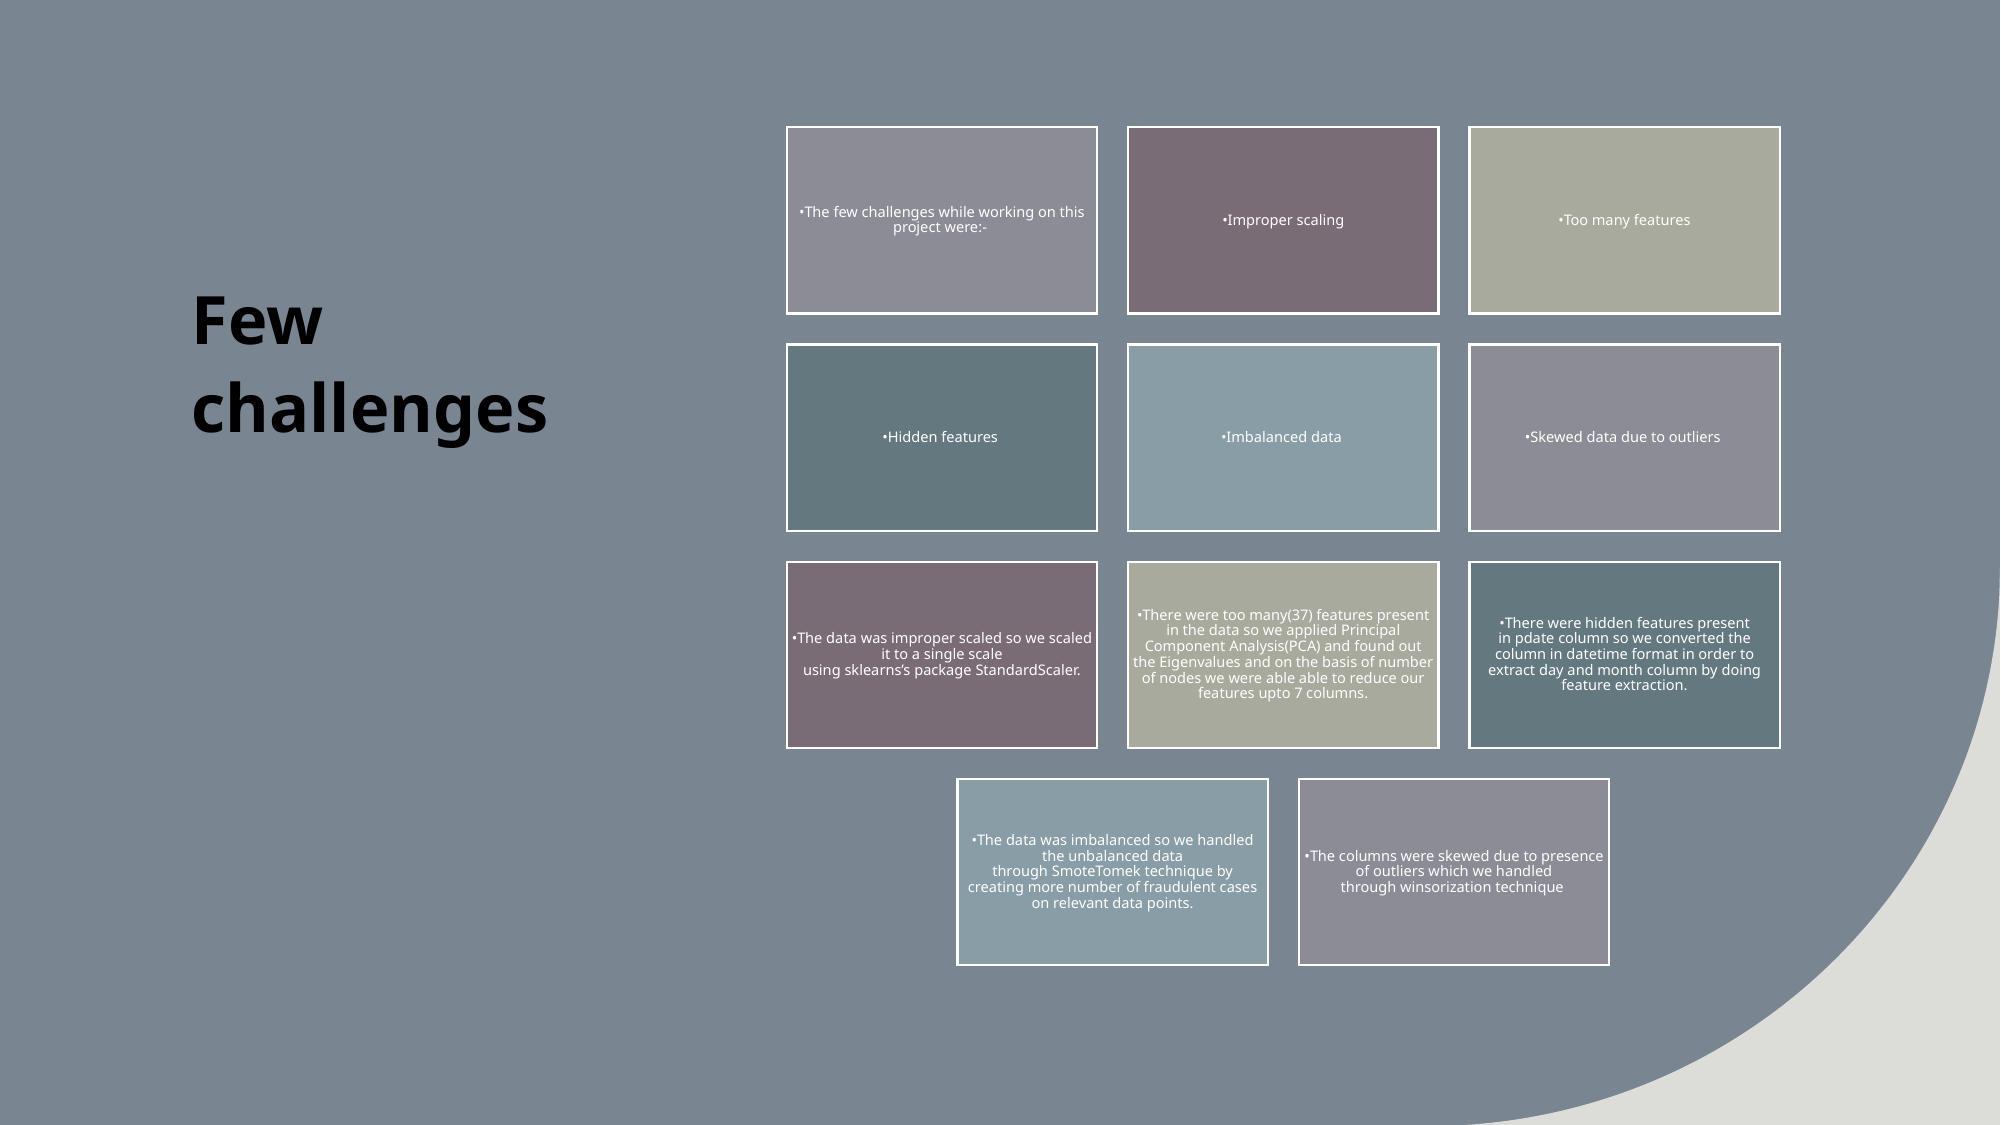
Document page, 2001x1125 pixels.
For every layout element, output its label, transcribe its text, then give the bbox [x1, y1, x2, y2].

text_box •Skewed data due to outliers [1469, 344, 1780, 531]
text_box •Imbalanced data [1128, 344, 1439, 531]
text_box •The columns were skewed due to presence of outliers which we handled through winsorization technique [1298, 778, 1610, 966]
text_box •Hidden features [786, 344, 1098, 531]
text_box [0, 0, 2000, 1125]
text_box •Improper scaling [1128, 127, 1439, 314]
text_box •The data was imbalanced so we handled the unbalanced data through SmoteTomek technique by creating more number of fraudulent cases on relevant data points. [957, 778, 1268, 966]
text_box •The few challenges while working on this project were:- [786, 127, 1098, 314]
title Few challenges [176, 262, 670, 846]
text_box •There were hidden features present in pdate column so we converted the column in datetime format in order to extract day and month column by doing feature extraction. [1469, 561, 1780, 748]
text_box •There were too many(37) features present in the data so we applied Principal Component Analysis(PCA) and found out the Eigenvalues and on the basis of number of nodes we were able able to reduce our features upto 7 columns. [1128, 561, 1439, 748]
text_box •Too many features [1469, 127, 1780, 314]
text_box •The data was improper scaled so we scaled it to a single scale using sklearns’s package StandardScaler. [786, 561, 1098, 748]
